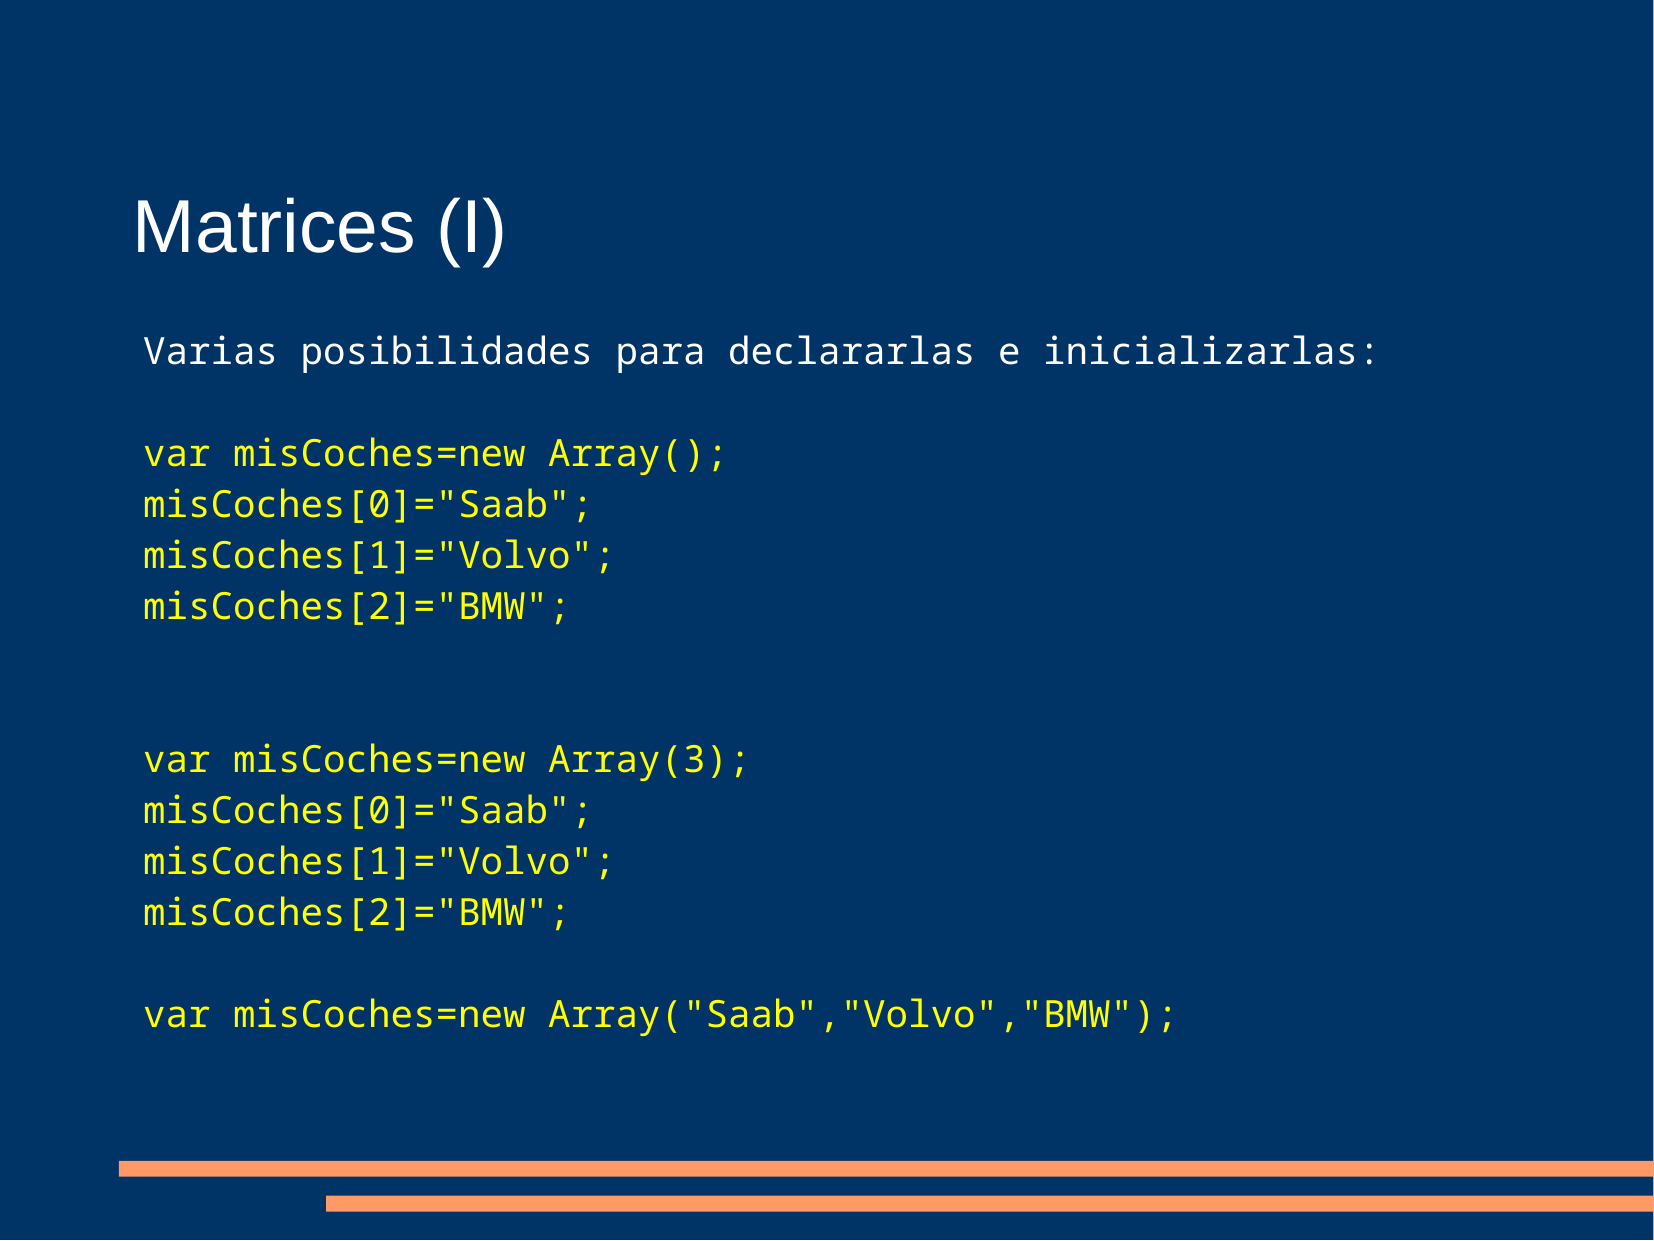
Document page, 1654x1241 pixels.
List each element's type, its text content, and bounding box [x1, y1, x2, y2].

text_box Matrices (I) [118, 177, 1388, 276]
text_box Varias posibilidades para declararlas e inicializarlas: var misCoches=new Array(); misCoches[0]="Saab"; misCoches[1]="Volvo"; misCoches[2]="BMW"; var misCoches=new Array(3); misCoches[0]="Saab"; misCoches[1]="Volvo"; misCoches[2]="BMW"; var misCoches=new Array("Saab","Volvo","BMW"); [128, 317, 1654, 1085]
